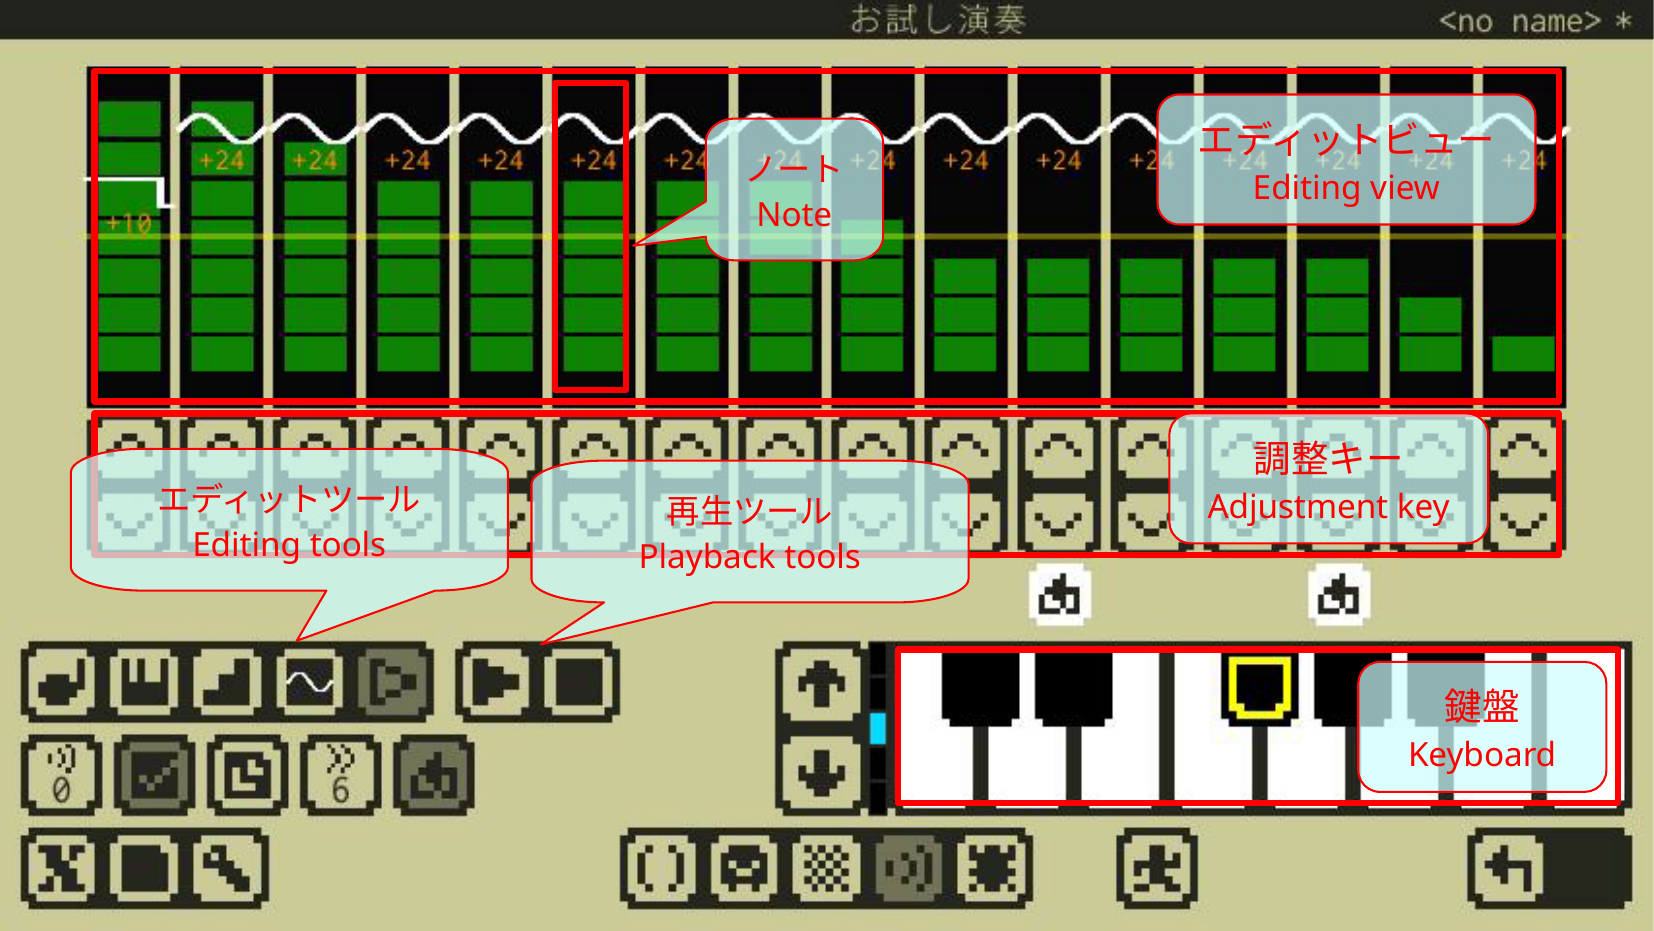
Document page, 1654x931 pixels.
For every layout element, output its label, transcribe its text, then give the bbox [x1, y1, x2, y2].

picture [0, 0, 1654, 931]
text_box [94, 70, 1560, 402]
text_box 再生ツール Playback tools [531, 460, 969, 645]
text_box エディットビュー Editing view [1157, 94, 1536, 225]
text_box エディットツール Editing tools [70, 448, 508, 641]
text_box [94, 413, 1560, 556]
text_box 調整キー Adjustment key [1169, 413, 1489, 544]
text_box ノート Note [633, 118, 884, 261]
text_box [897, 649, 1619, 804]
